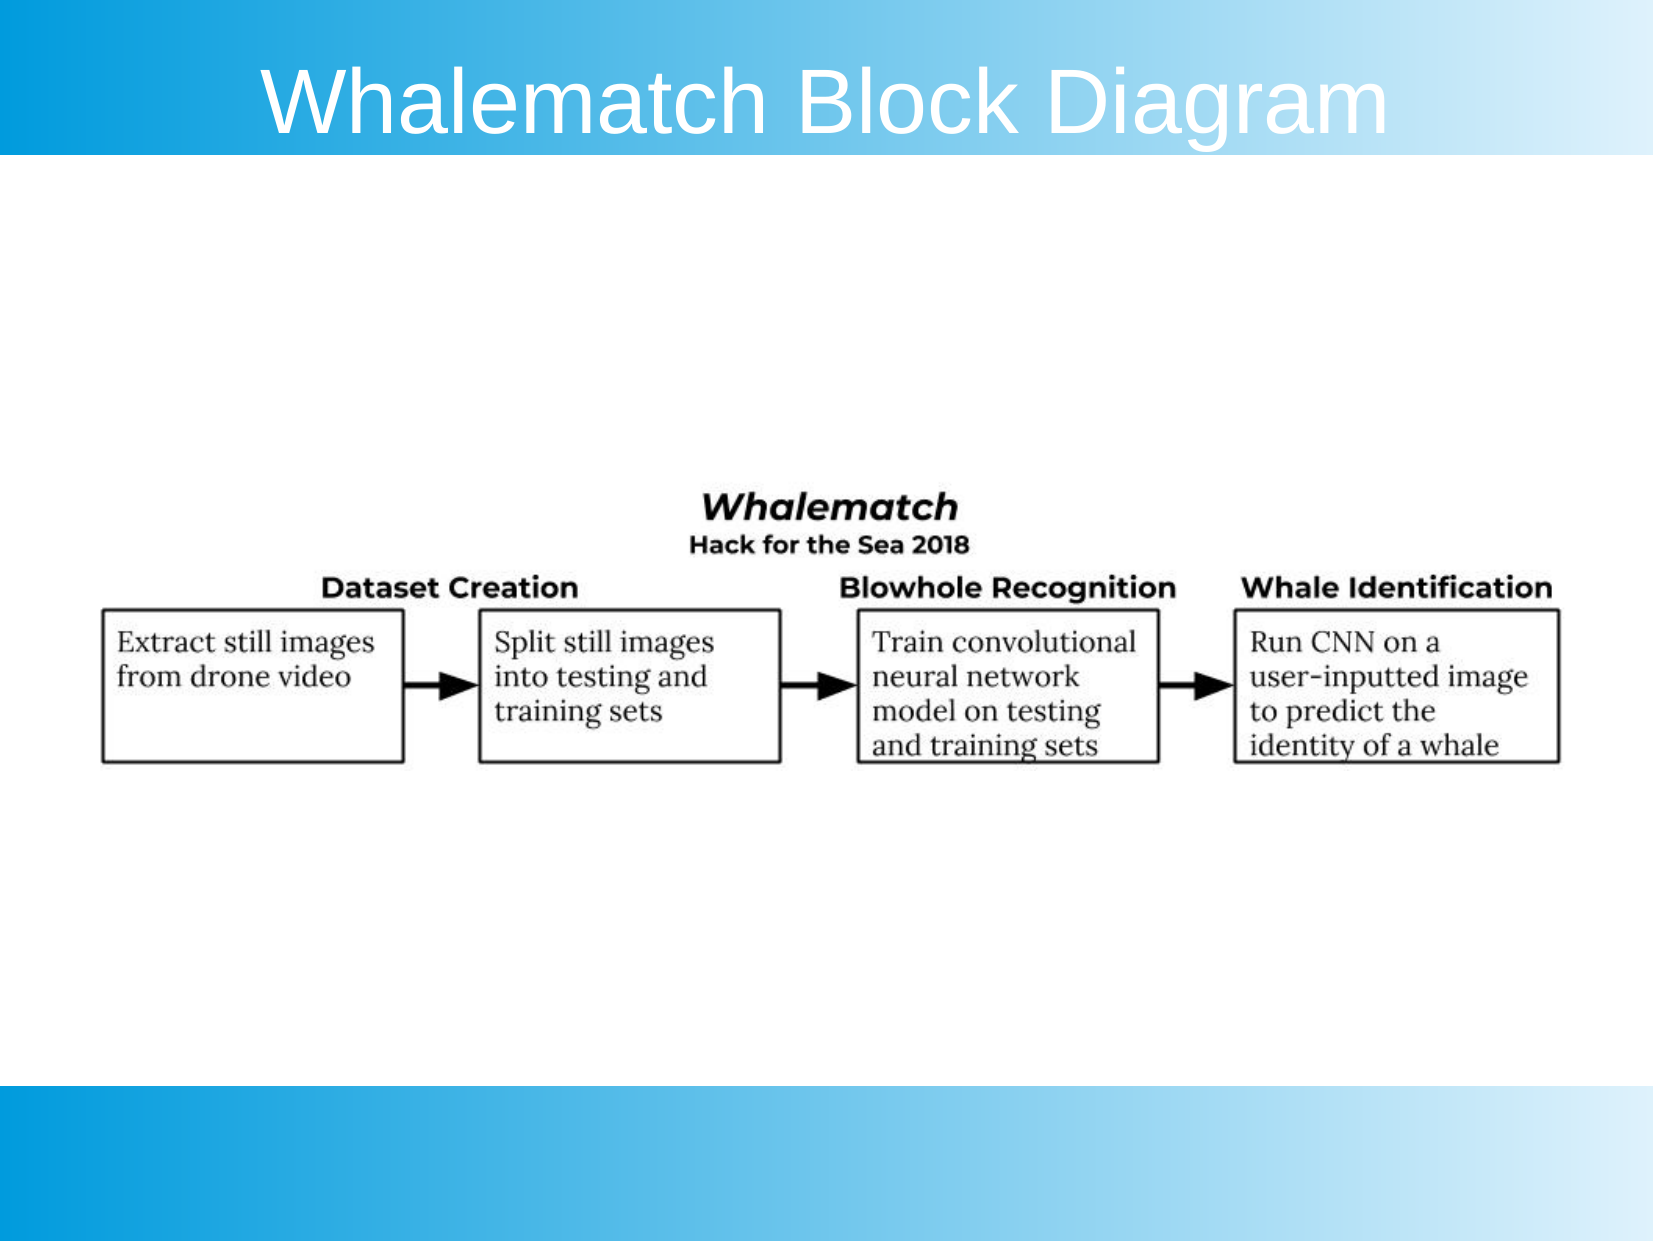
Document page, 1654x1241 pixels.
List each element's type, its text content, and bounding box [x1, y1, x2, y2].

title Whalematch Block Diagram [82, 49, 1571, 155]
picture [76, 470, 1577, 771]
